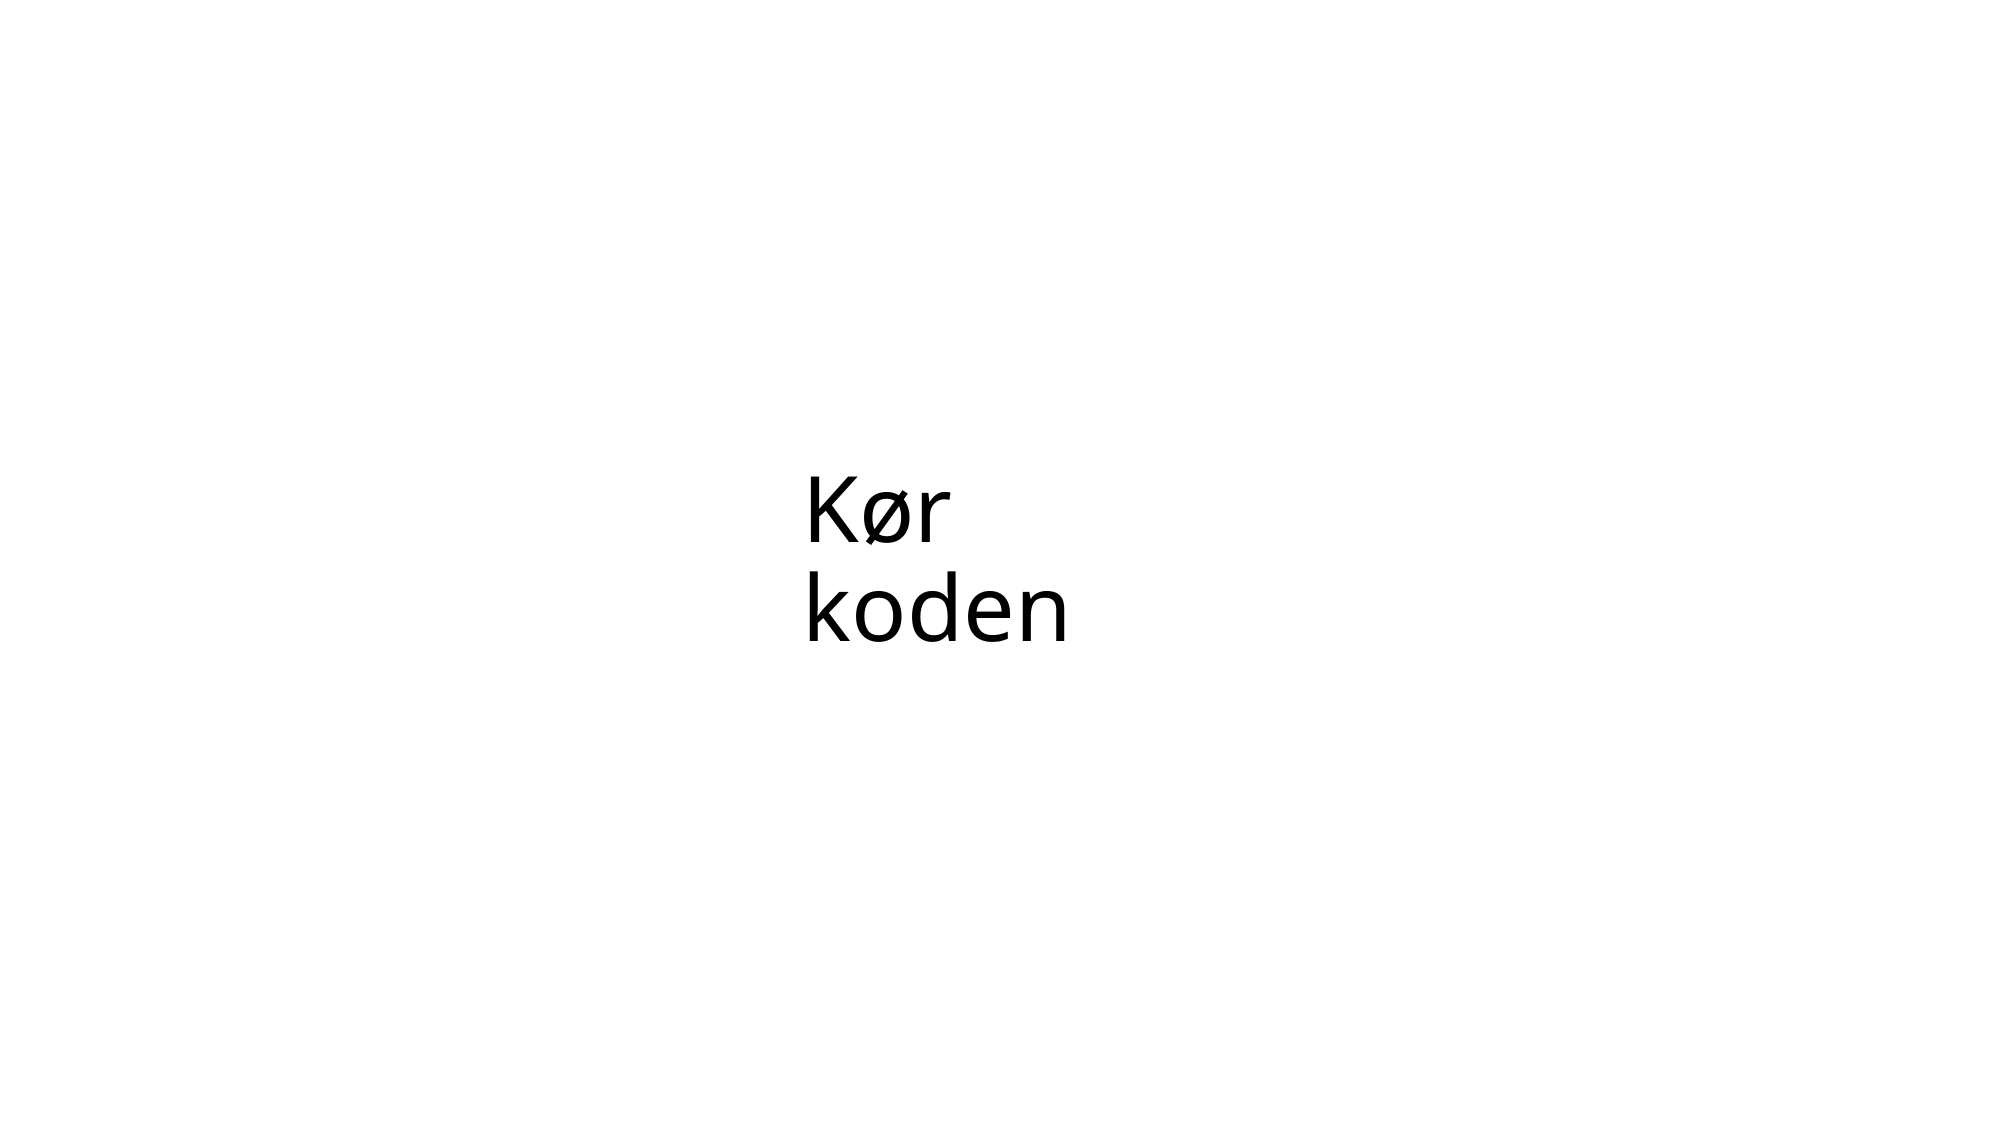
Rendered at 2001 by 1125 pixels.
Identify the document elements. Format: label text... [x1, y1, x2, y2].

title Kør koden [787, 453, 1213, 672]
